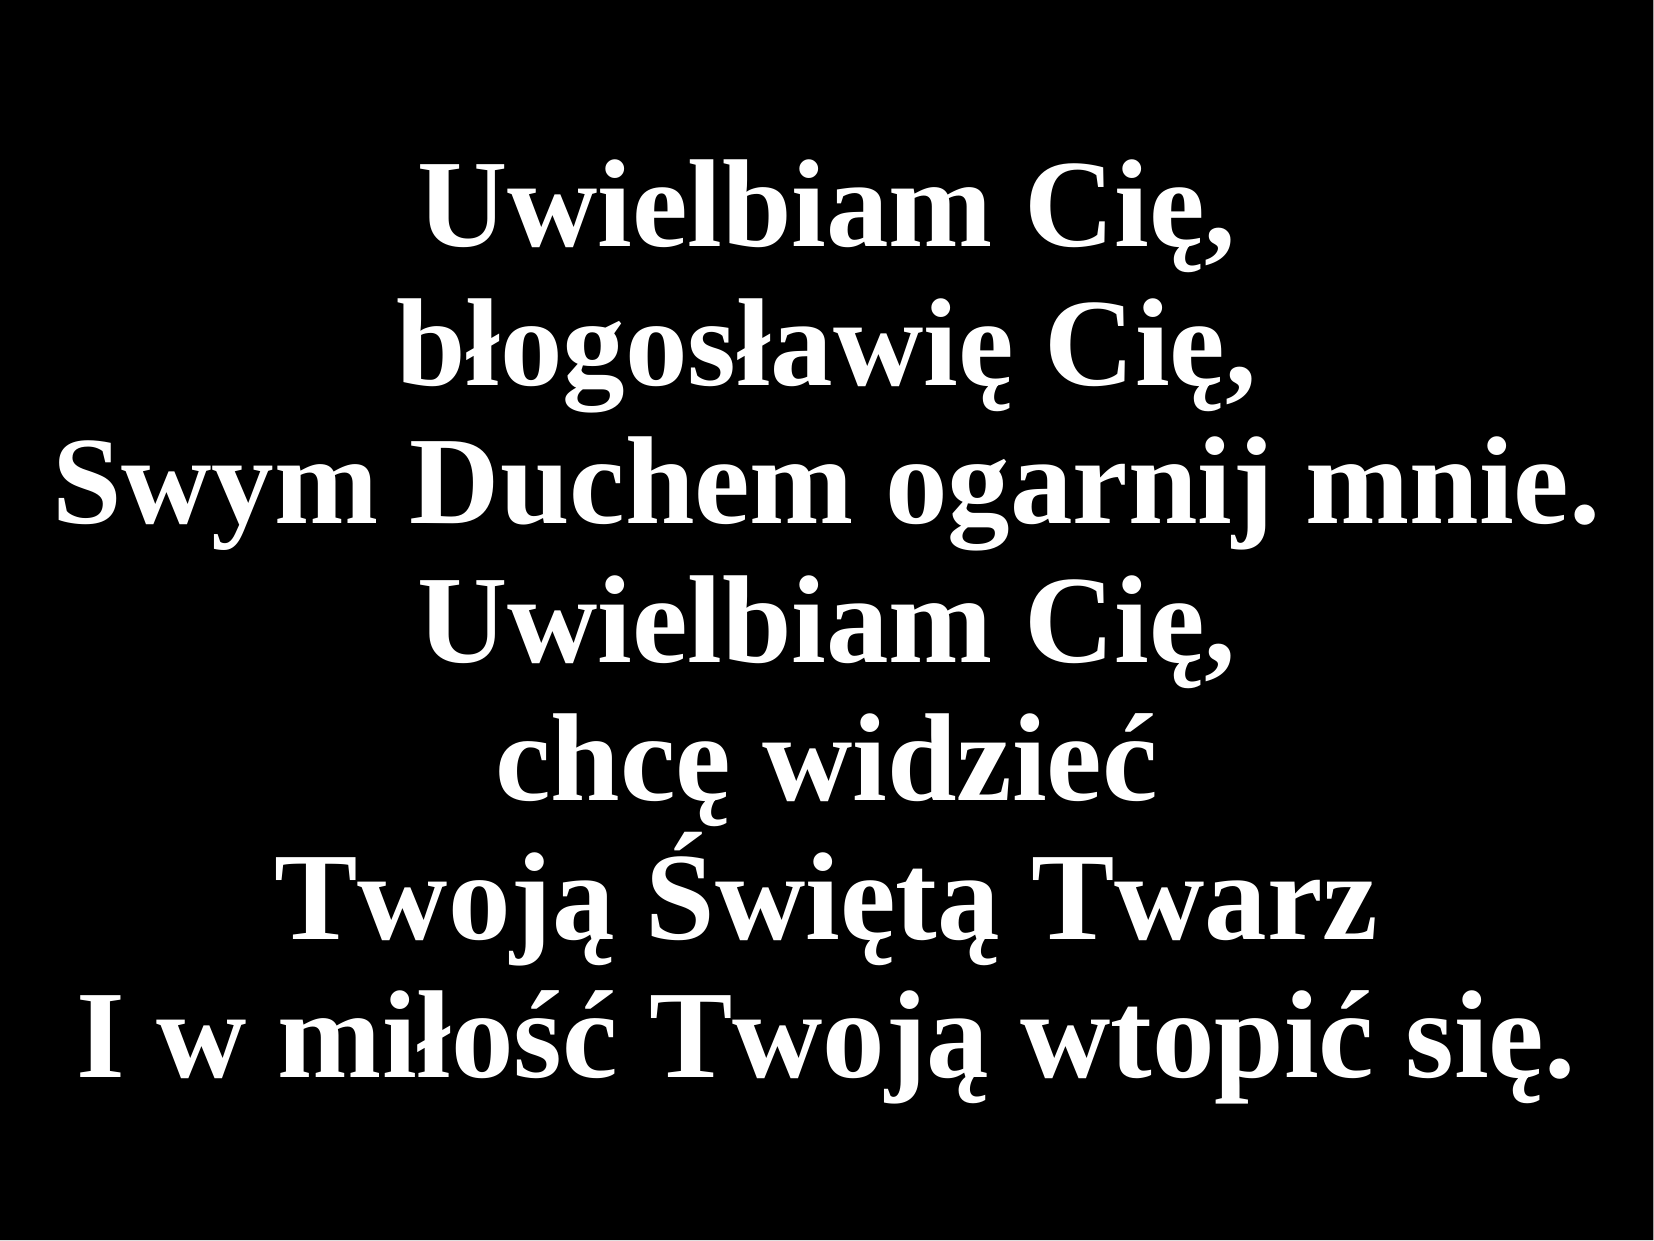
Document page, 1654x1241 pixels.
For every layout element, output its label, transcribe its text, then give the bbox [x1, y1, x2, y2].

title Uwielbiam Cię, błogosławię Cię, Swym Duchem ogarnij mnie. Uwielbiam Cię, chcę widzieć Twoją Świętą Twarz I w miłość Twoją wtopić się. [0, 0, 1654, 1241]
